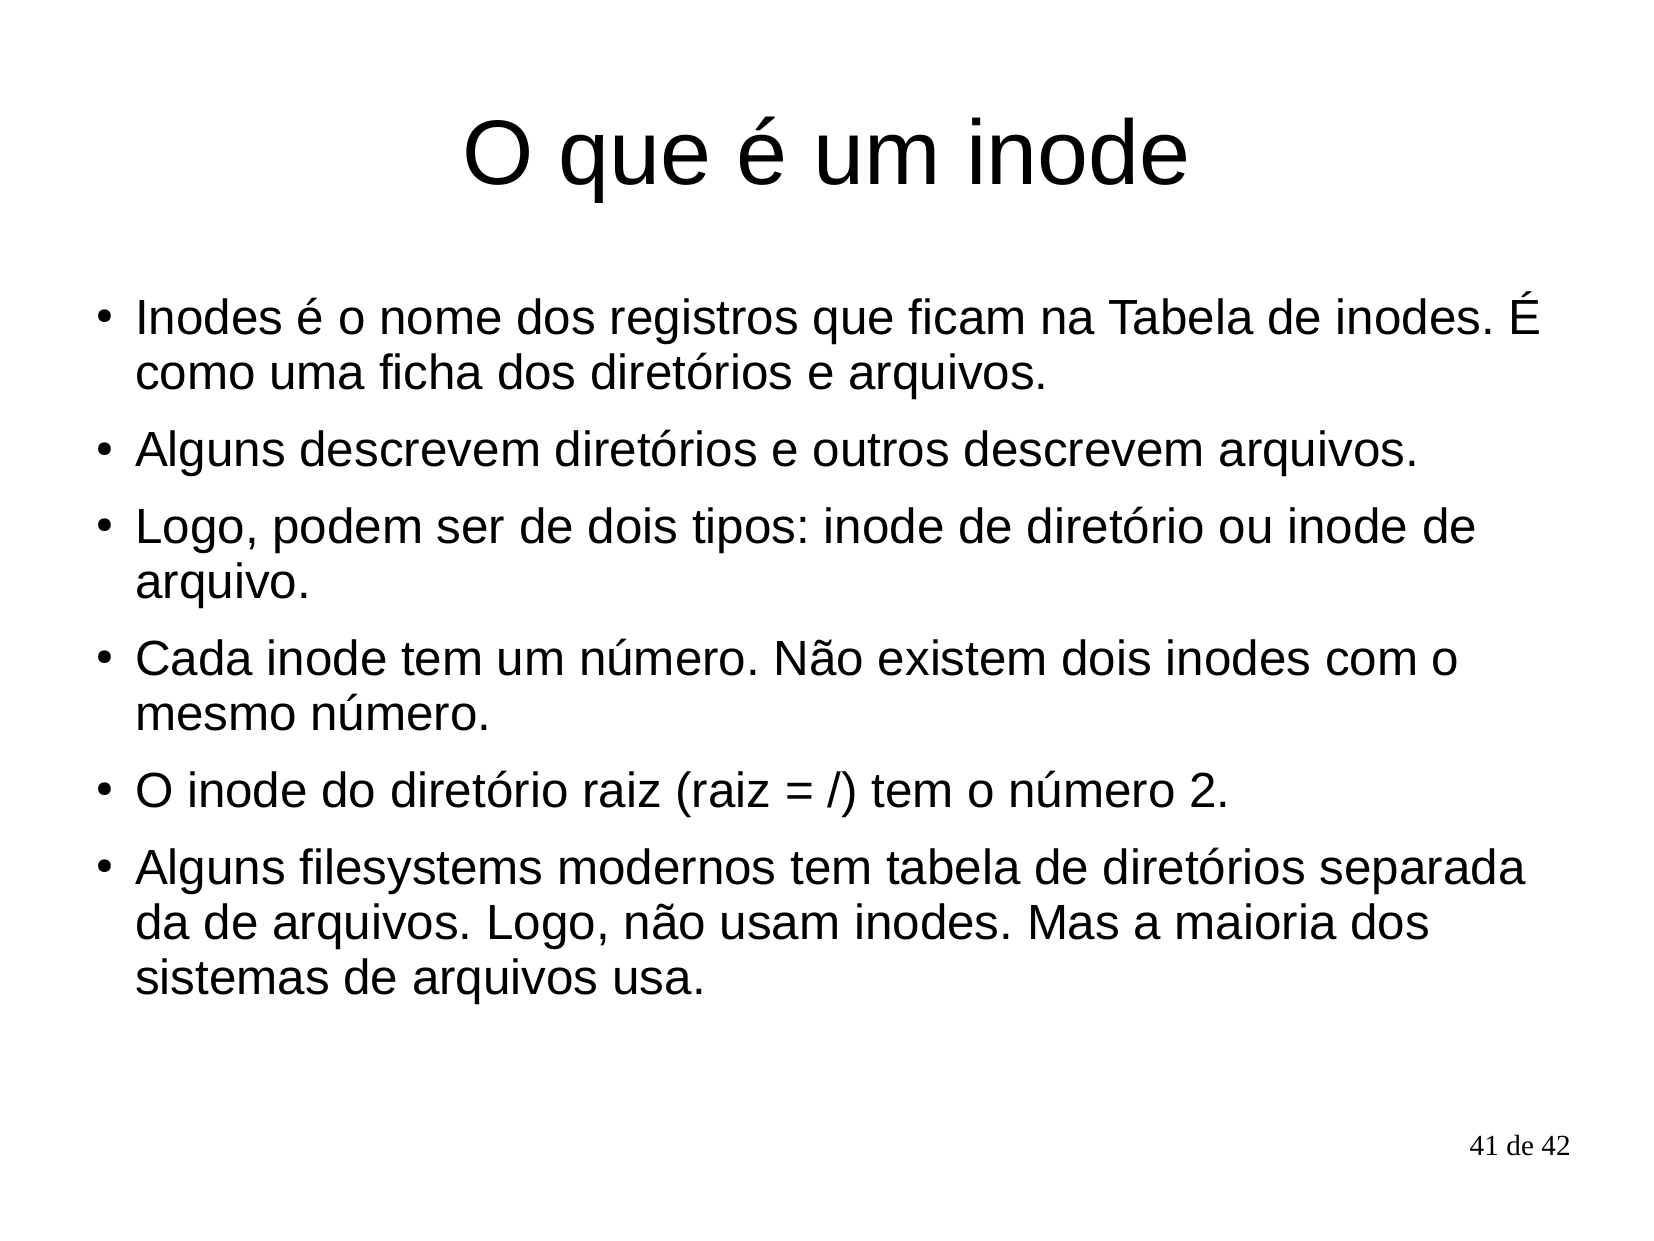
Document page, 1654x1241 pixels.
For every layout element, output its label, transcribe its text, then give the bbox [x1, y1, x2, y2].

title O que é um inode [82, 49, 1571, 257]
list Inodes é o nome dos registros que ficam na Tabela de inodes. É como uma ficha dos diretórios e arquivos. Alguns descrevem diretórios e outros descrevem arquivos. Logo, podem ser de dois tipos: inode de diretório ou inode de arquivo. Cada inode tem um número. Não existem dois inodes com o mesmo número. O inode do diretório raiz (raiz = /) tem o número 2. Alguns filesystems modernos tem tabela de diretórios separada da de arquivos. Logo, não usam inodes. Mas a maioria dos sistemas de arquivos usa. [82, 290, 1571, 1010]
